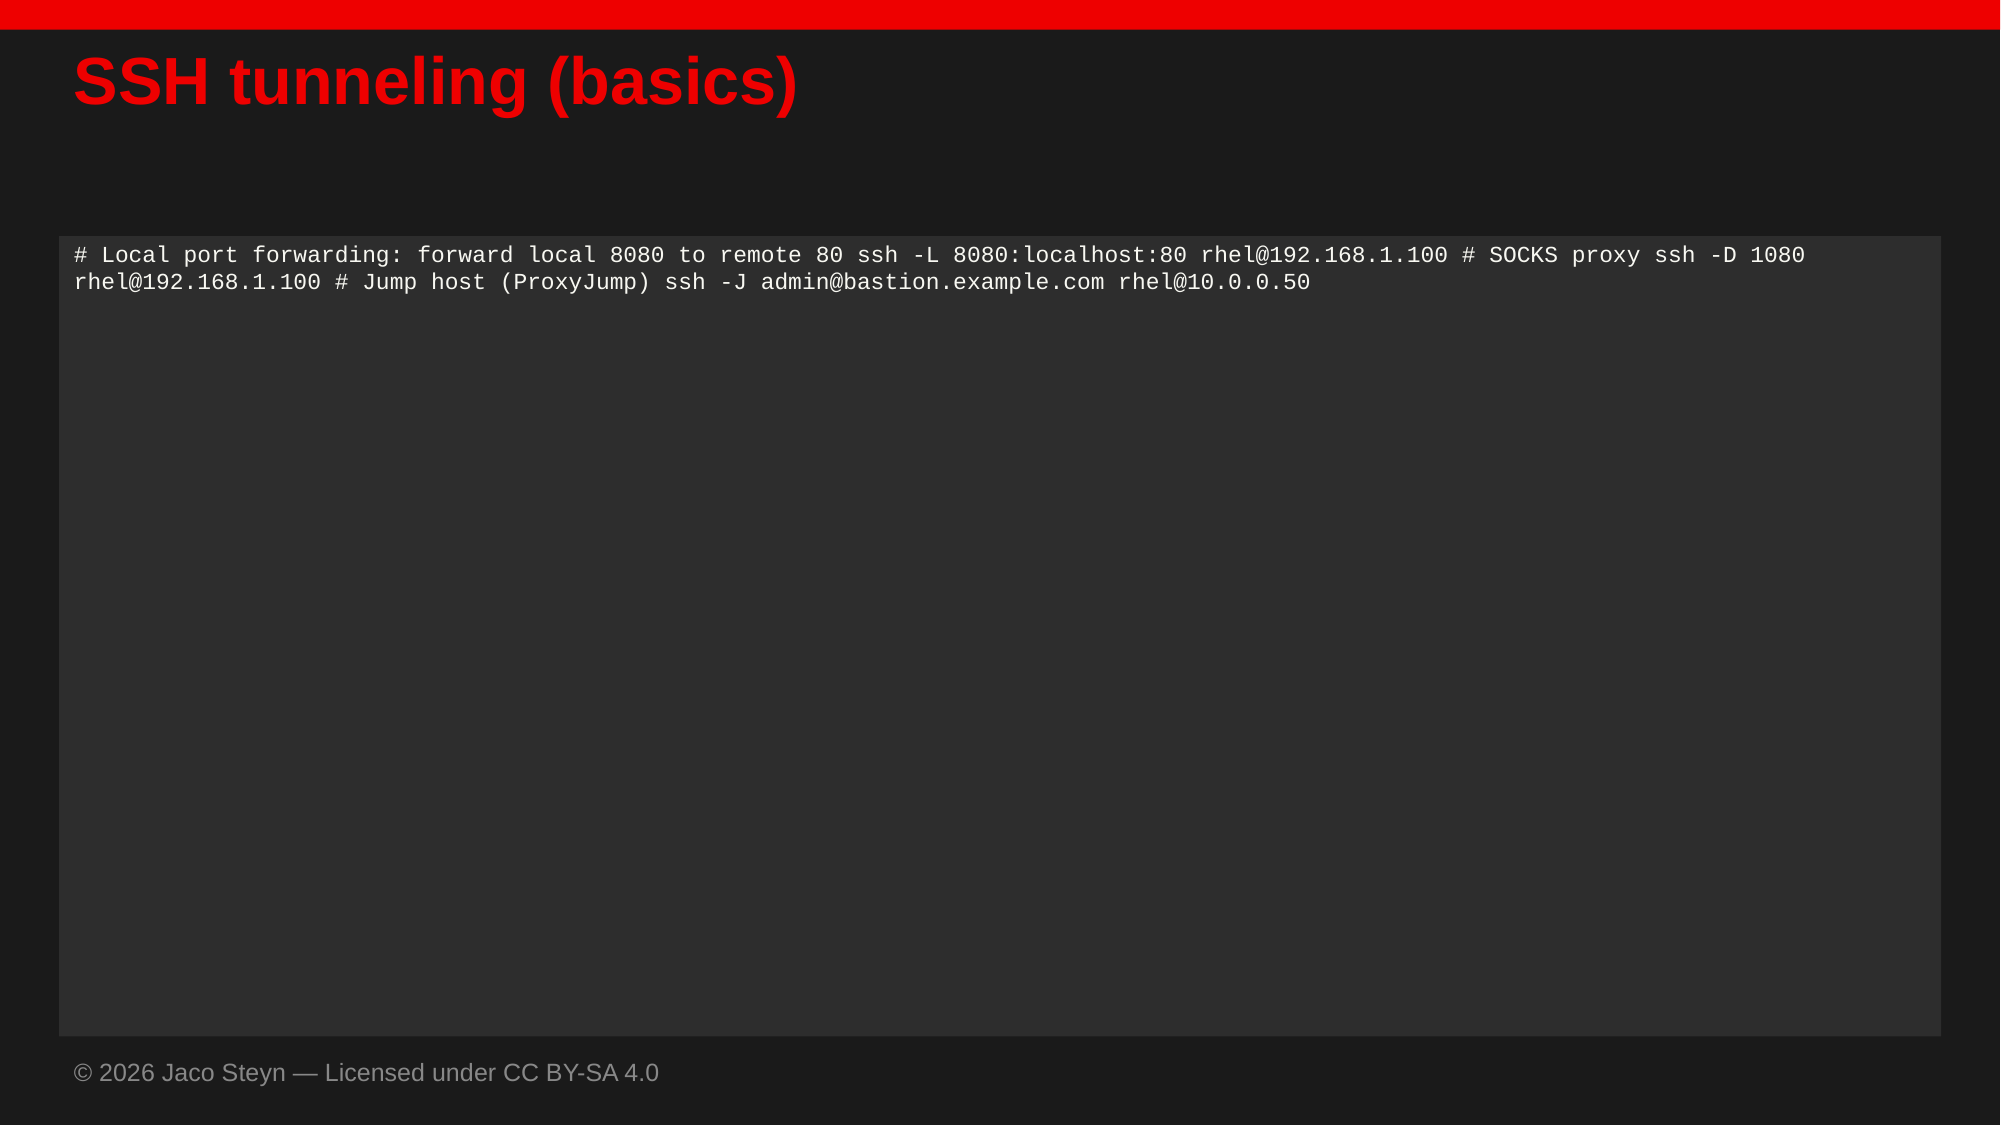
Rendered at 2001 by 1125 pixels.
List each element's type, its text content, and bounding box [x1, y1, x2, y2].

text_box SSH tunneling (basics) [59, 36, 1942, 208]
text_box # Local port forwarding: forward local 8080 to remote 80 ssh -L 8080:localhost:80 rhel@192.168.1.100 # SOCKS proxy ssh -D 1080 rhel@192.168.1.100 # Jump host (ProxyJump) ssh -J admin@bastion.example.com rhel@10.0.0.50 [59, 236, 1942, 1037]
text_box [0, 0, 2001, 30]
text_box © 2026 Jaco Steyn — Licensed under CC BY-SA 4.0 [59, 1051, 1942, 1093]
